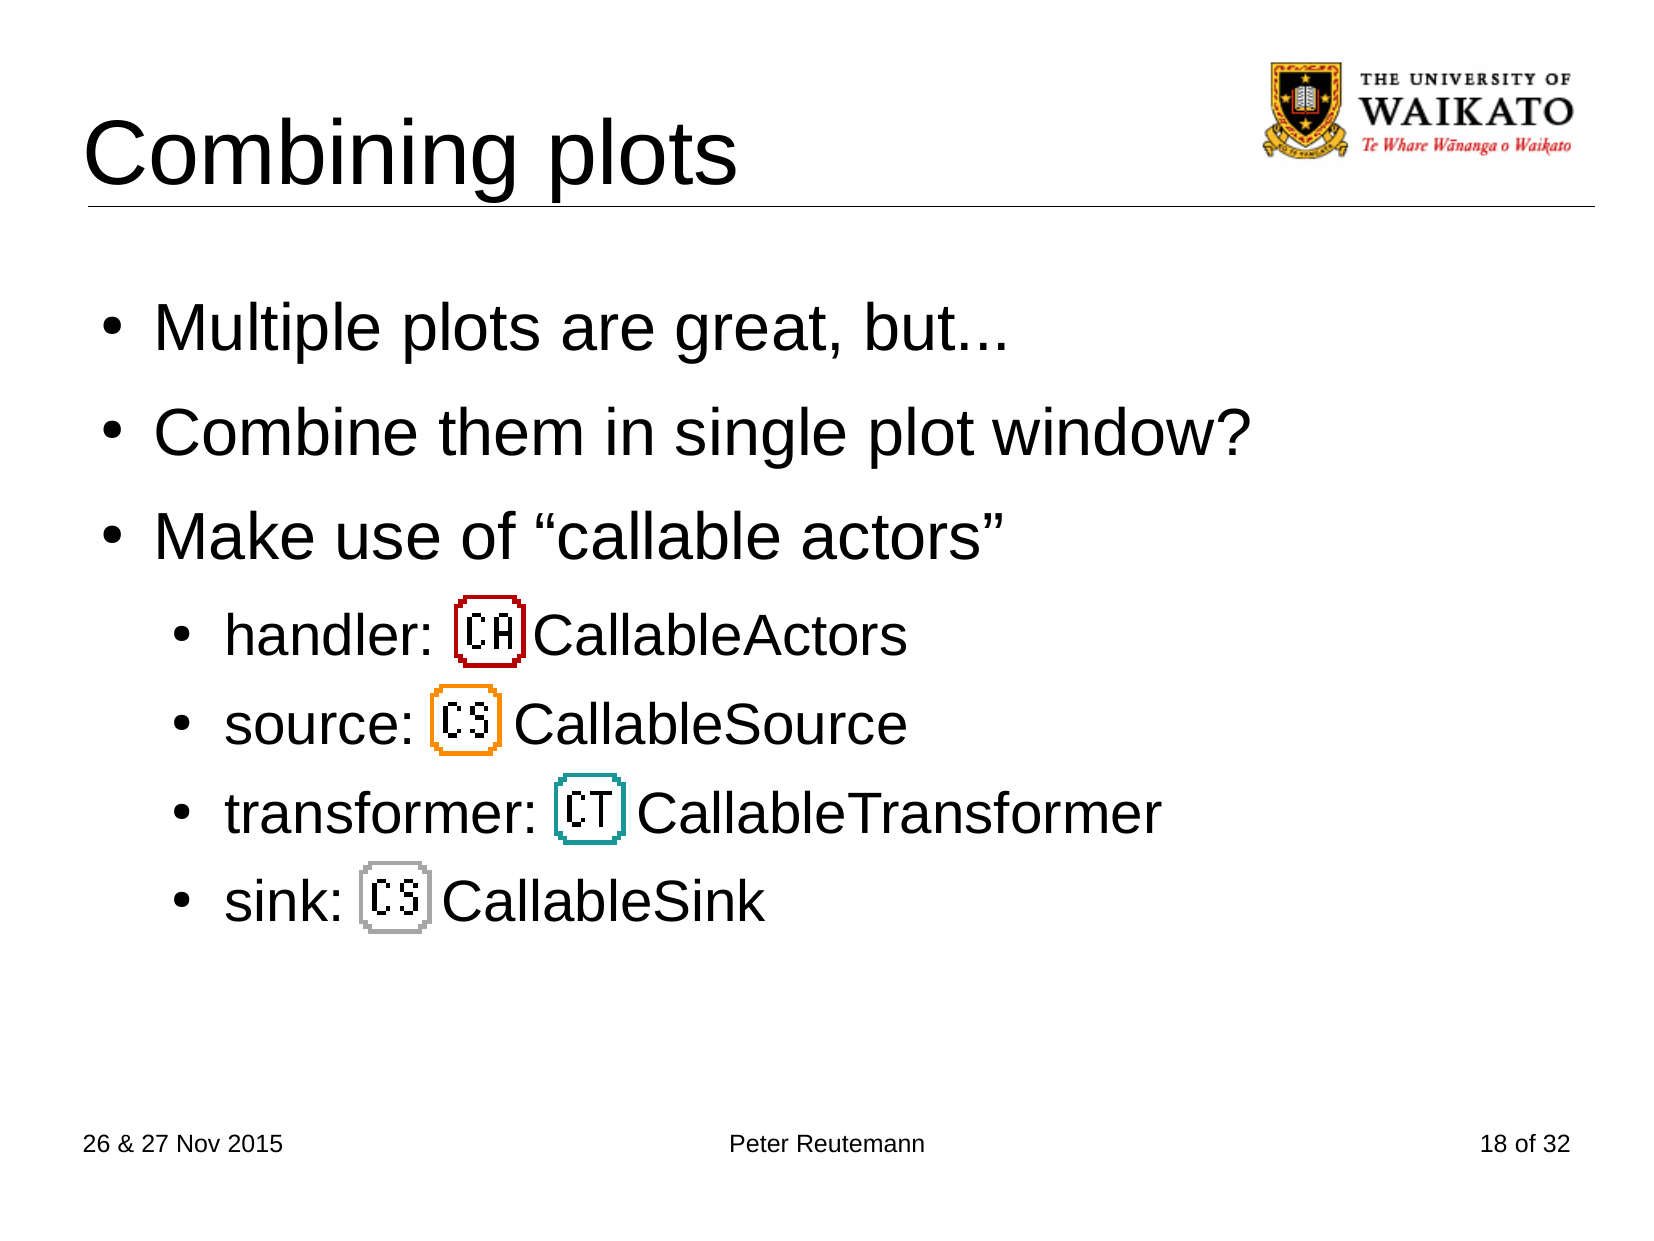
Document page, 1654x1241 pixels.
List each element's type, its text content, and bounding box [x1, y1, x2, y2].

title Combining plots [82, 49, 1571, 257]
picture [554, 773, 626, 845]
picture [359, 861, 432, 934]
picture [430, 684, 502, 756]
picture [1228, 24, 1619, 201]
list Multiple plots are great, but... Combine them in single plot window? Make use of “callable actors” handler: CallableActors source: CallableSource transformer: CallableTransformer sink: CallableSink [82, 290, 1571, 1010]
picture [454, 595, 526, 668]
